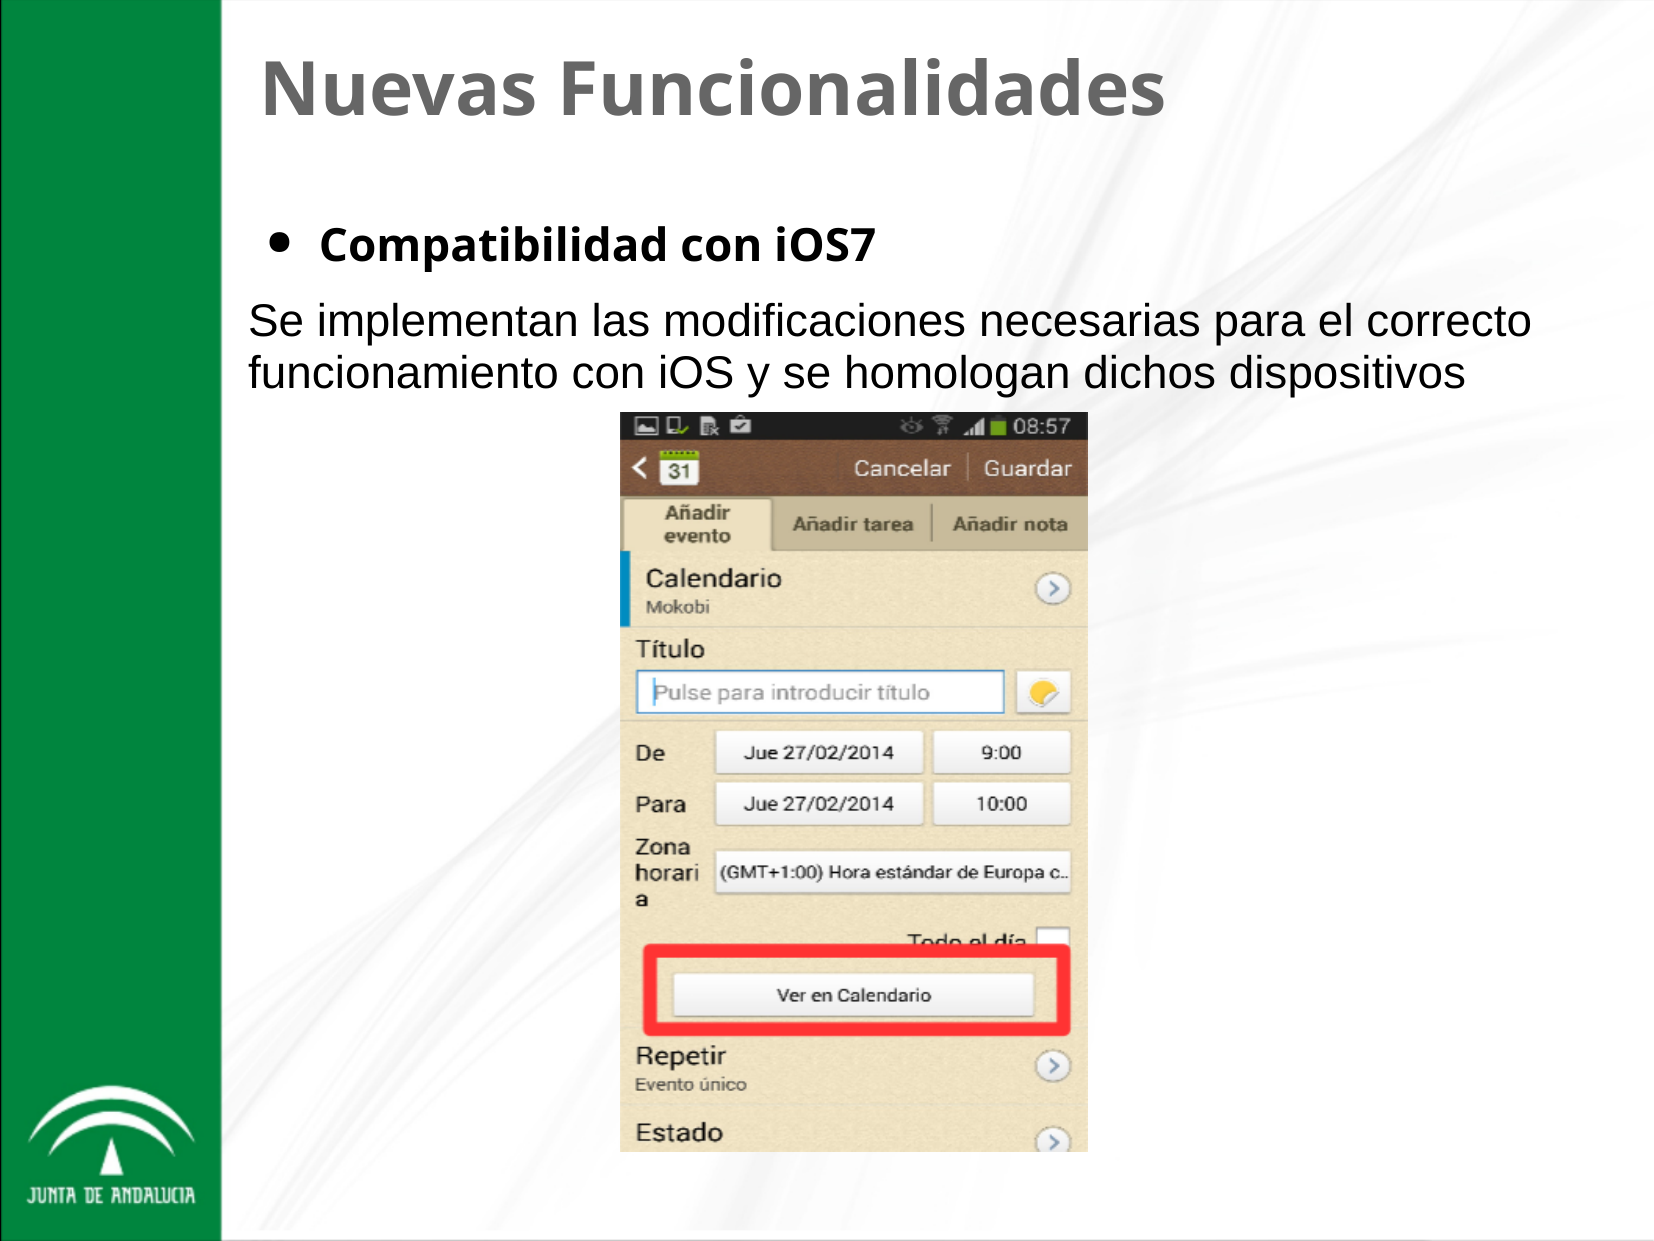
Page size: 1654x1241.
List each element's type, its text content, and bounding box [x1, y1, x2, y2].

picture [0, 0, 1654, 1241]
title Nuevas Funcionalidades [259, 37, 1577, 136]
list Compatibilidad con iOS7 Se implementan las modificaciones necesarias para el correcto funcionamiento con iOS y se homologan dichos dispositivos [248, 212, 1565, 1193]
